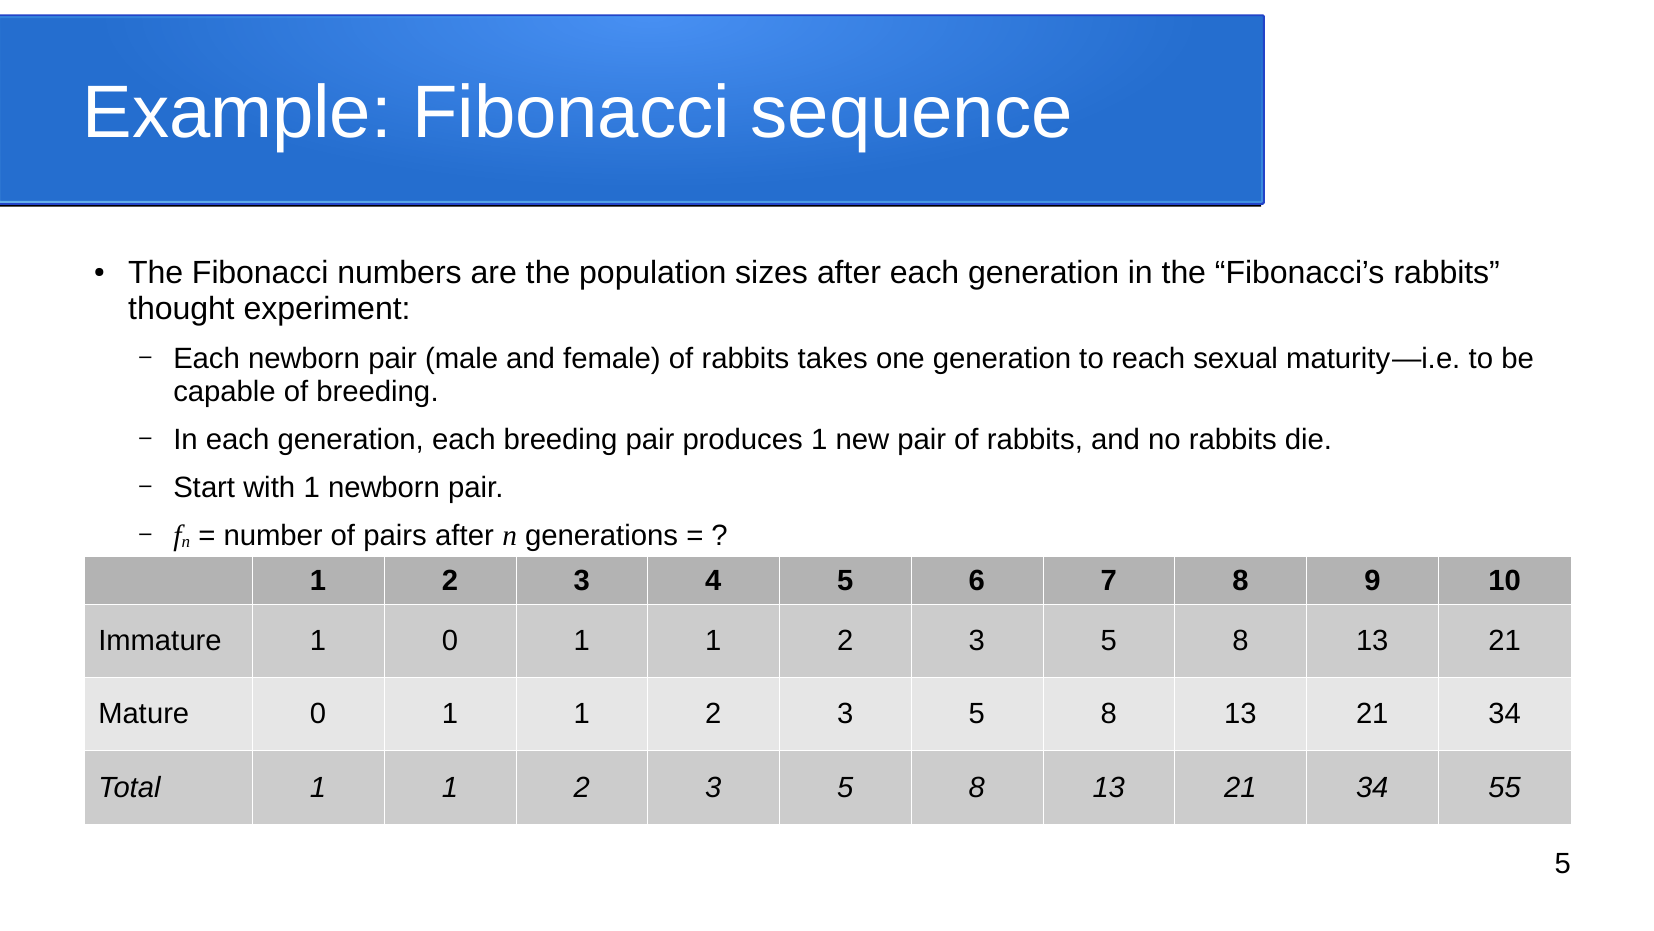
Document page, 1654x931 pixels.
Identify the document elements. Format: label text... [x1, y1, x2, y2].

table_header 6 [912, 557, 1043, 604]
table_cell 13 [1307, 605, 1438, 677]
table_cell 3 [912, 605, 1043, 677]
title Example: Fibonacci sequence [82, 35, 1235, 189]
table_cell 1 [385, 678, 516, 750]
table_cell 1 [253, 751, 384, 824]
table_header 1 [253, 557, 384, 604]
table_cell 21 [1307, 678, 1438, 750]
table_header 10 [1439, 557, 1571, 604]
table_cell 5 [912, 678, 1043, 750]
table_cell 8 [1175, 605, 1306, 677]
table_cell 2 [517, 751, 647, 824]
table_header 3 [517, 557, 647, 604]
table_cell Mature [85, 678, 252, 750]
table_cell 2 [780, 605, 911, 677]
table_cell 2 [648, 678, 779, 750]
list The Fibonacci numbers are the population sizes after each generation in the “Fibonacci’s rabbits” thought experiment: Each newborn pair (male and female) of rabbits takes one generation to reach sexual maturity—i.e. to be capable of breeding. In each generation, each breeding pair produces 1 new pair of rabbits, and no rabbits die. Start with 1 newborn pair. fn = number of pairs after n generations = ? [82, 255, 1576, 556]
table_cell 34 [1439, 678, 1571, 750]
table_cell 0 [253, 678, 384, 750]
table_cell 34 [1307, 751, 1438, 824]
table_cell 1 [253, 605, 384, 677]
table_header 4 [648, 557, 779, 604]
table_header 5 [780, 557, 911, 604]
table_cell 1 [517, 605, 647, 677]
table_cell 13 [1175, 678, 1306, 750]
table_cell 21 [1175, 751, 1306, 824]
table_header 7 [1044, 557, 1174, 604]
table_cell 3 [780, 678, 911, 750]
table_cell 8 [1044, 678, 1174, 750]
table_cell 5 [1044, 605, 1174, 677]
table_cell Total [85, 751, 252, 824]
table_header 8 [1175, 557, 1306, 604]
table_cell 1 [517, 678, 647, 750]
table_cell 8 [912, 751, 1043, 824]
table_cell 3 [648, 751, 779, 824]
table_cell 21 [1439, 605, 1571, 677]
table_cell 5 [780, 751, 911, 824]
table_cell 13 [1044, 751, 1174, 824]
table_header 9 [1307, 557, 1438, 604]
table_cell Immature [85, 605, 252, 677]
table_cell 1 [385, 751, 516, 824]
table_header 2 [385, 557, 516, 604]
table_cell 55 [1439, 751, 1571, 824]
table_cell 0 [385, 605, 516, 677]
table_header [85, 557, 252, 604]
table_cell 1 [648, 605, 779, 677]
